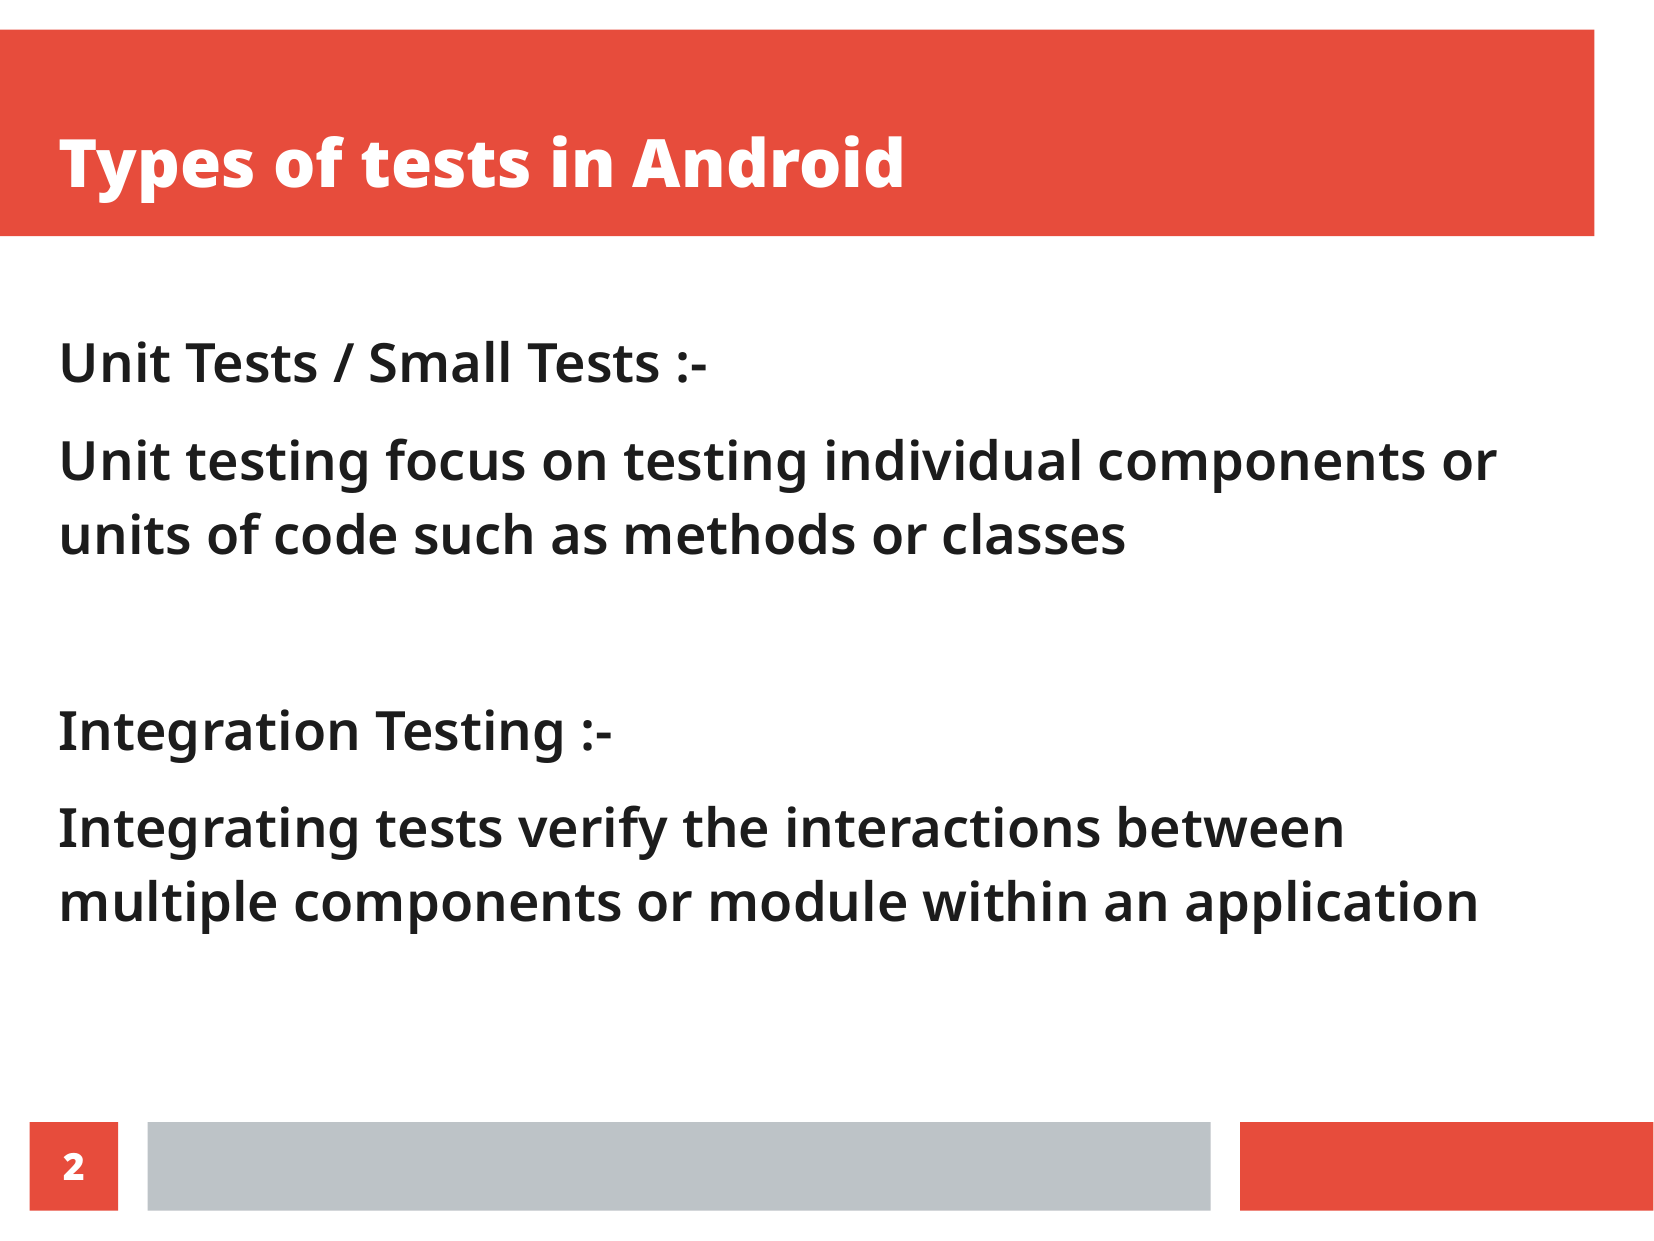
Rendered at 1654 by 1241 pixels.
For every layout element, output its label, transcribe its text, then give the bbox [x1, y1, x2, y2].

list Unit Tests / Small Tests :- Unit testing focus on testing individual components or units of code such as methods or classes Integration Testing :- Integrating tests verify the interactions between multiple components or module within an application [59, 324, 1565, 1093]
title Types of tests in Android [59, 59, 1595, 207]
